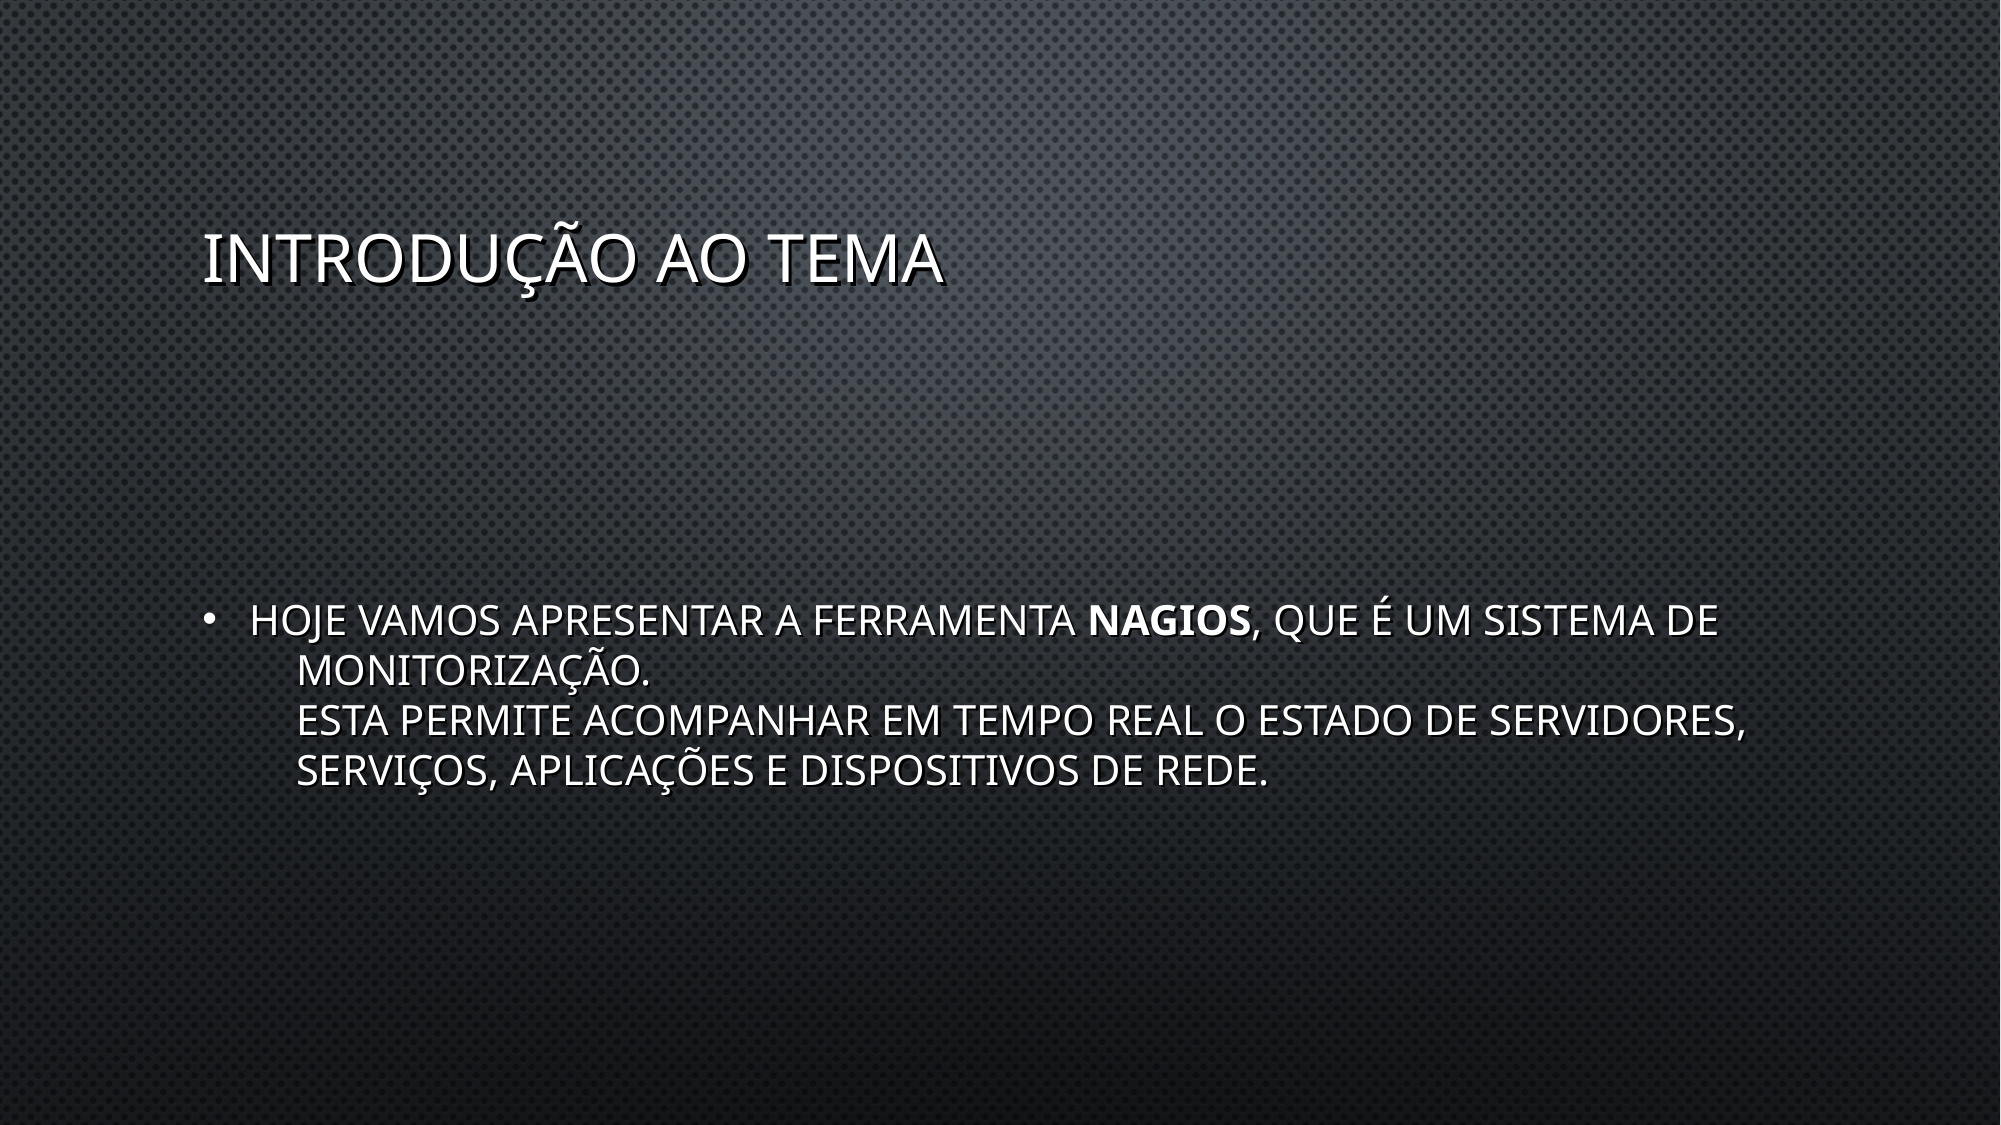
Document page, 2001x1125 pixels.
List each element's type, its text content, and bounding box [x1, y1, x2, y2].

title Introdução ao tema [187, 99, 1813, 413]
list Hoje vamos apresentar a ferramenta Nagios, que é um sistema de monitorização. Esta permite acompanhar em tempo real o estado de servidores, serviços, aplicações e dispositivos de rede. [187, 437, 1813, 950]
